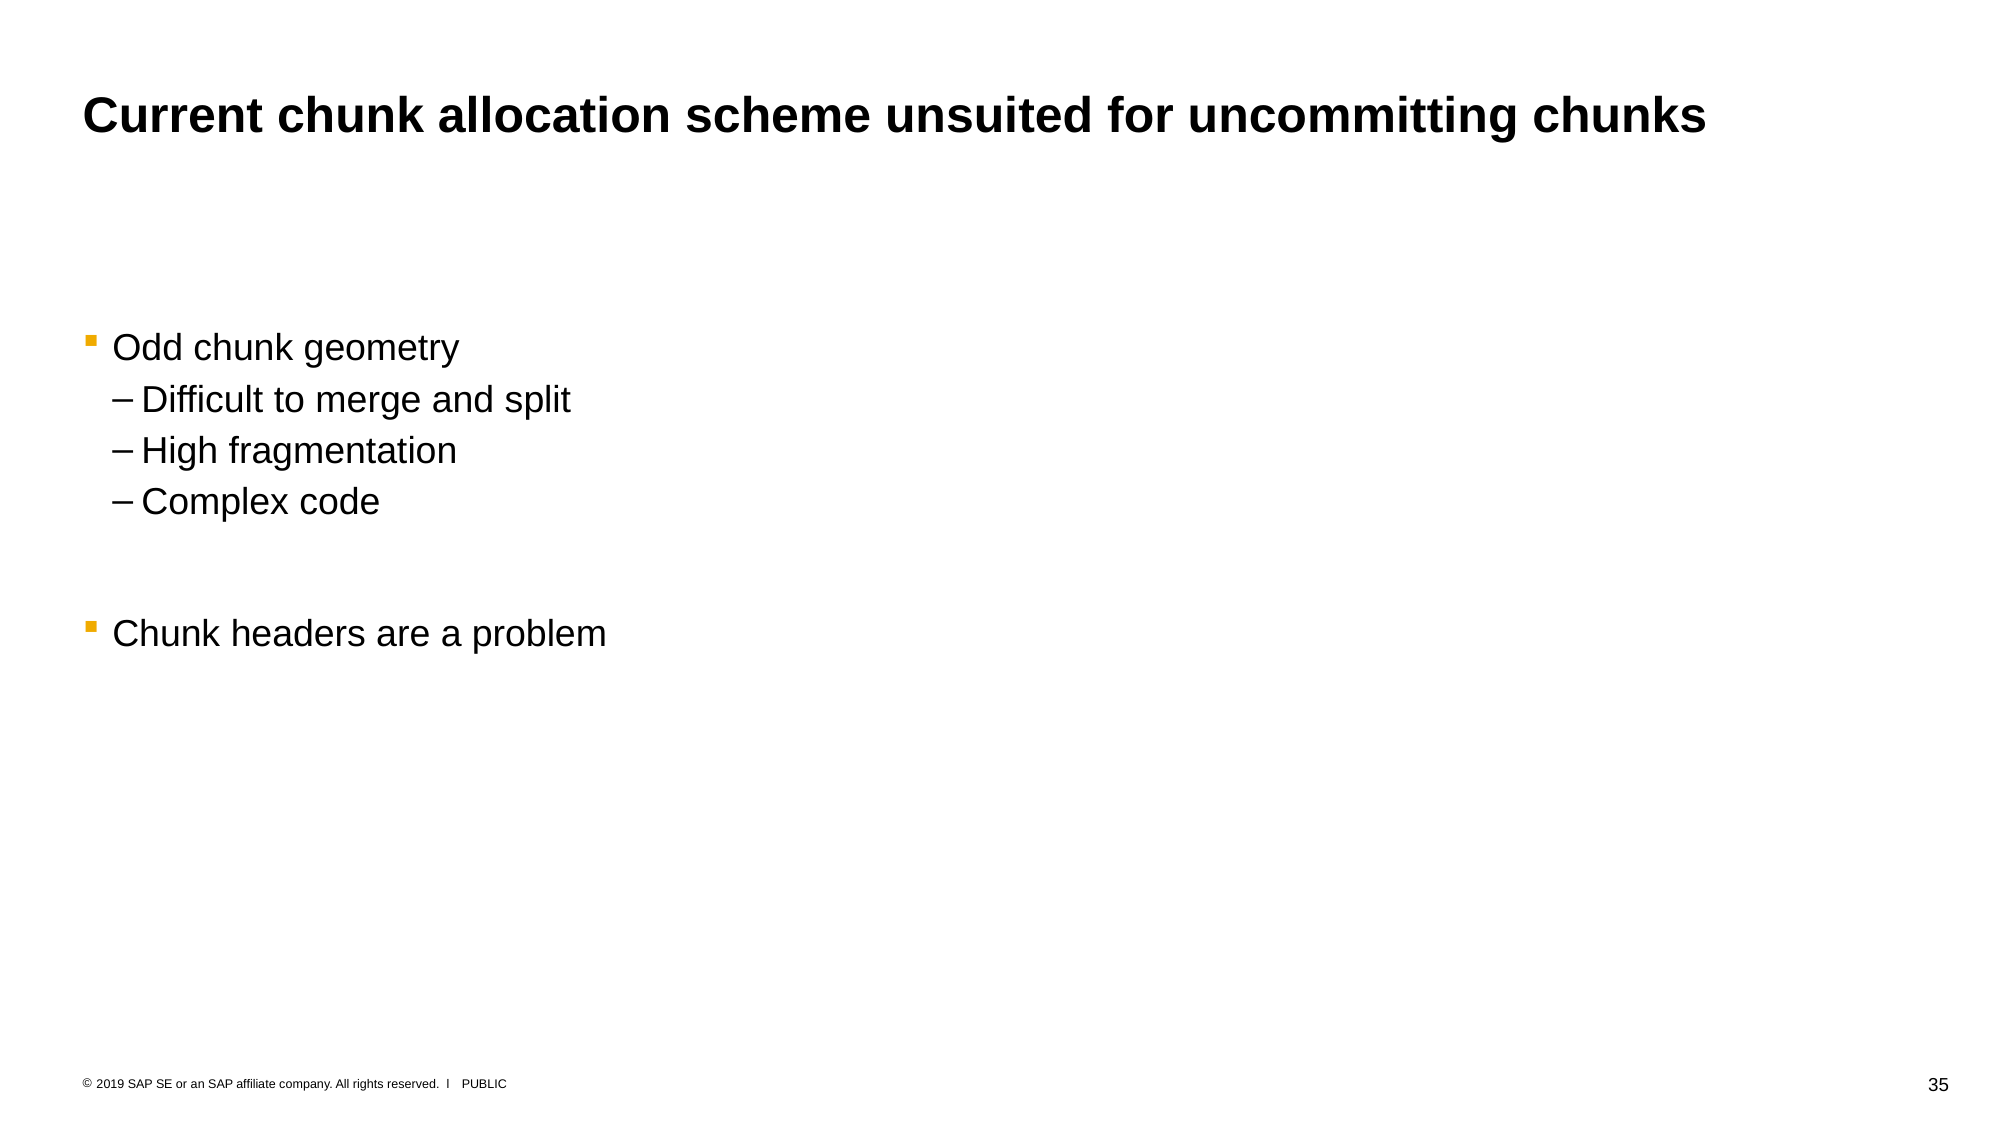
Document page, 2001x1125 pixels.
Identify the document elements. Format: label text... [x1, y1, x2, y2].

title Current chunk allocation scheme unsuited for uncommitting chunks [82, 82, 1918, 144]
list Odd chunk geometry Difficult to merge and split High fragmentation Complex code Chunk headers are a problem [82, 265, 1918, 1040]
